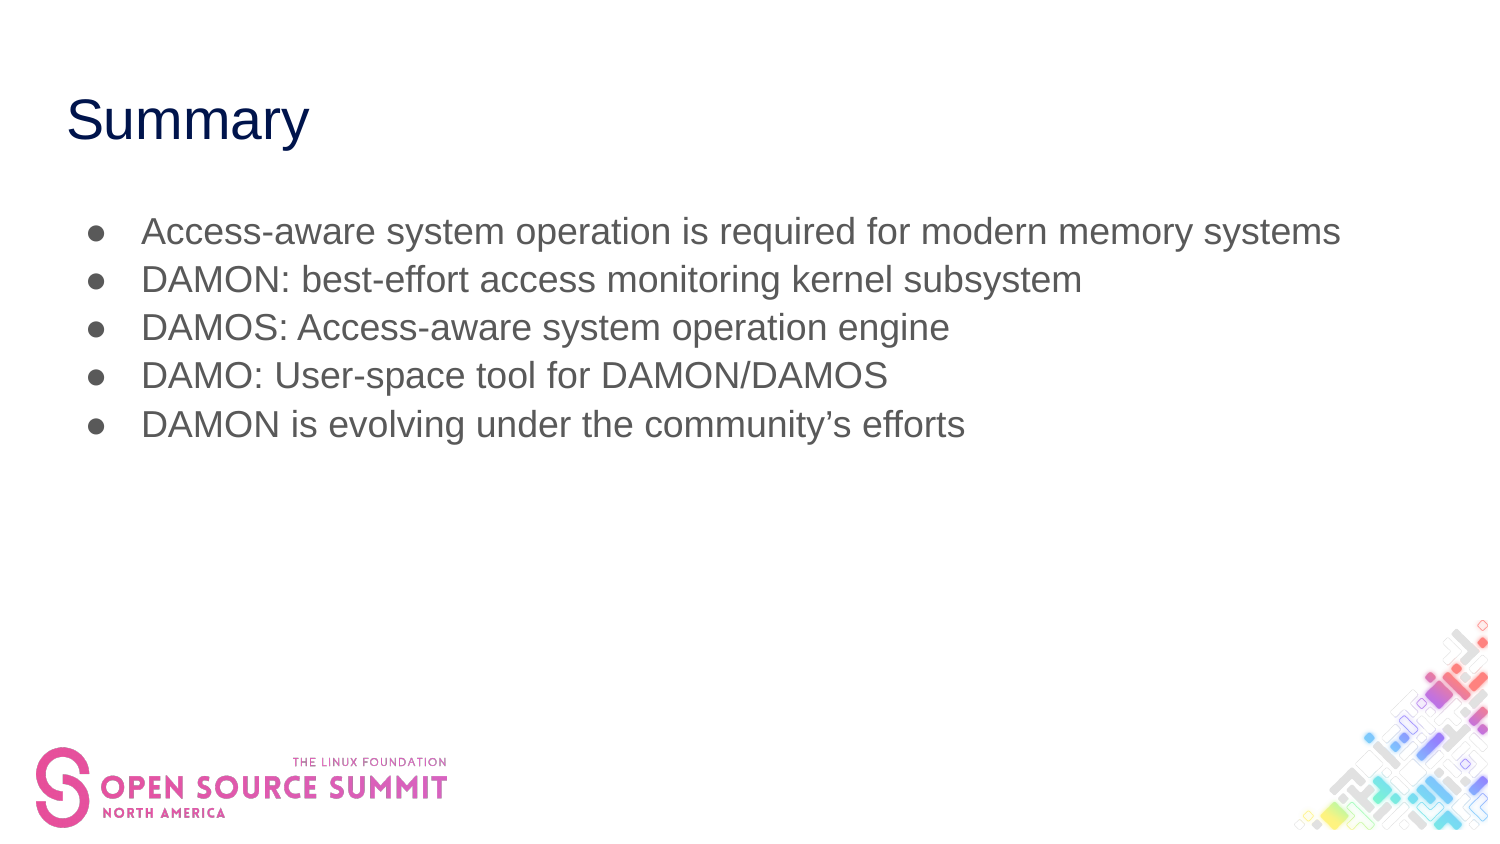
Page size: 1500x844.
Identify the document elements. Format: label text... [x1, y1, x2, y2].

title Summary [51, 72, 1449, 167]
list Access-aware system operation is required for modern memory systems DAMON: best-effort access monitoring kernel subsystem DAMOS: Access-aware system operation engine DAMO: User-space tool for DAMON/DAMOS DAMON is evolving under the community’s efforts [51, 189, 1449, 734]
picture [1294, 620, 1488, 830]
picture [36, 747, 447, 828]
